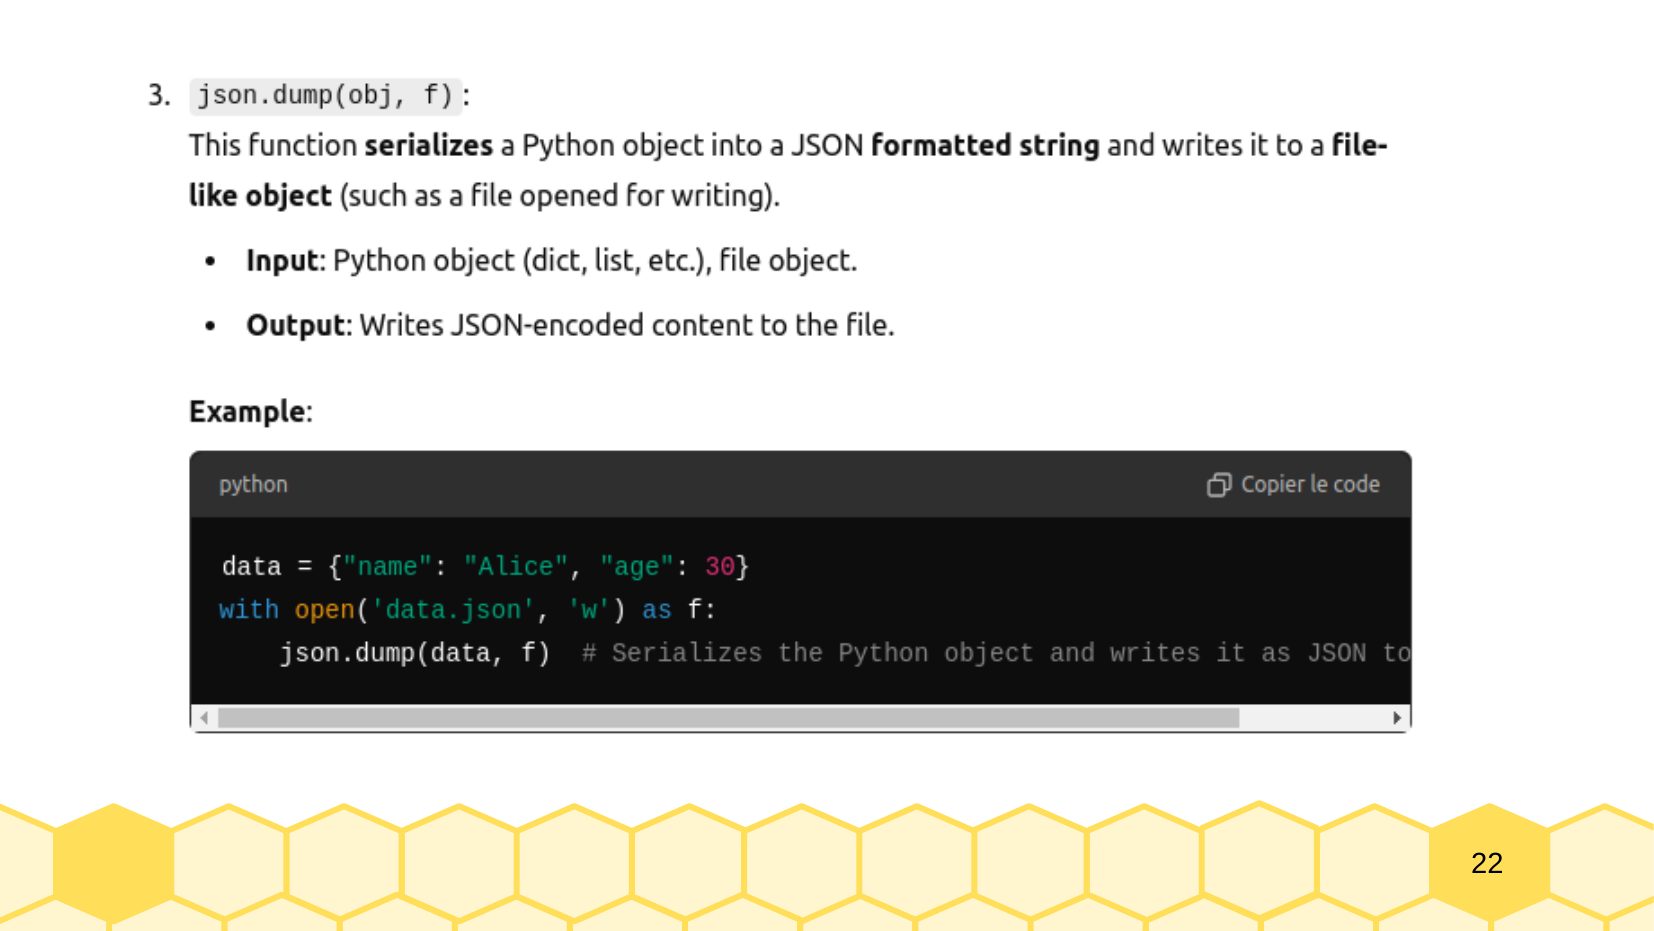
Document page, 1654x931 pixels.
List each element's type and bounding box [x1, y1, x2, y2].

picture [82, 57, 1504, 739]
